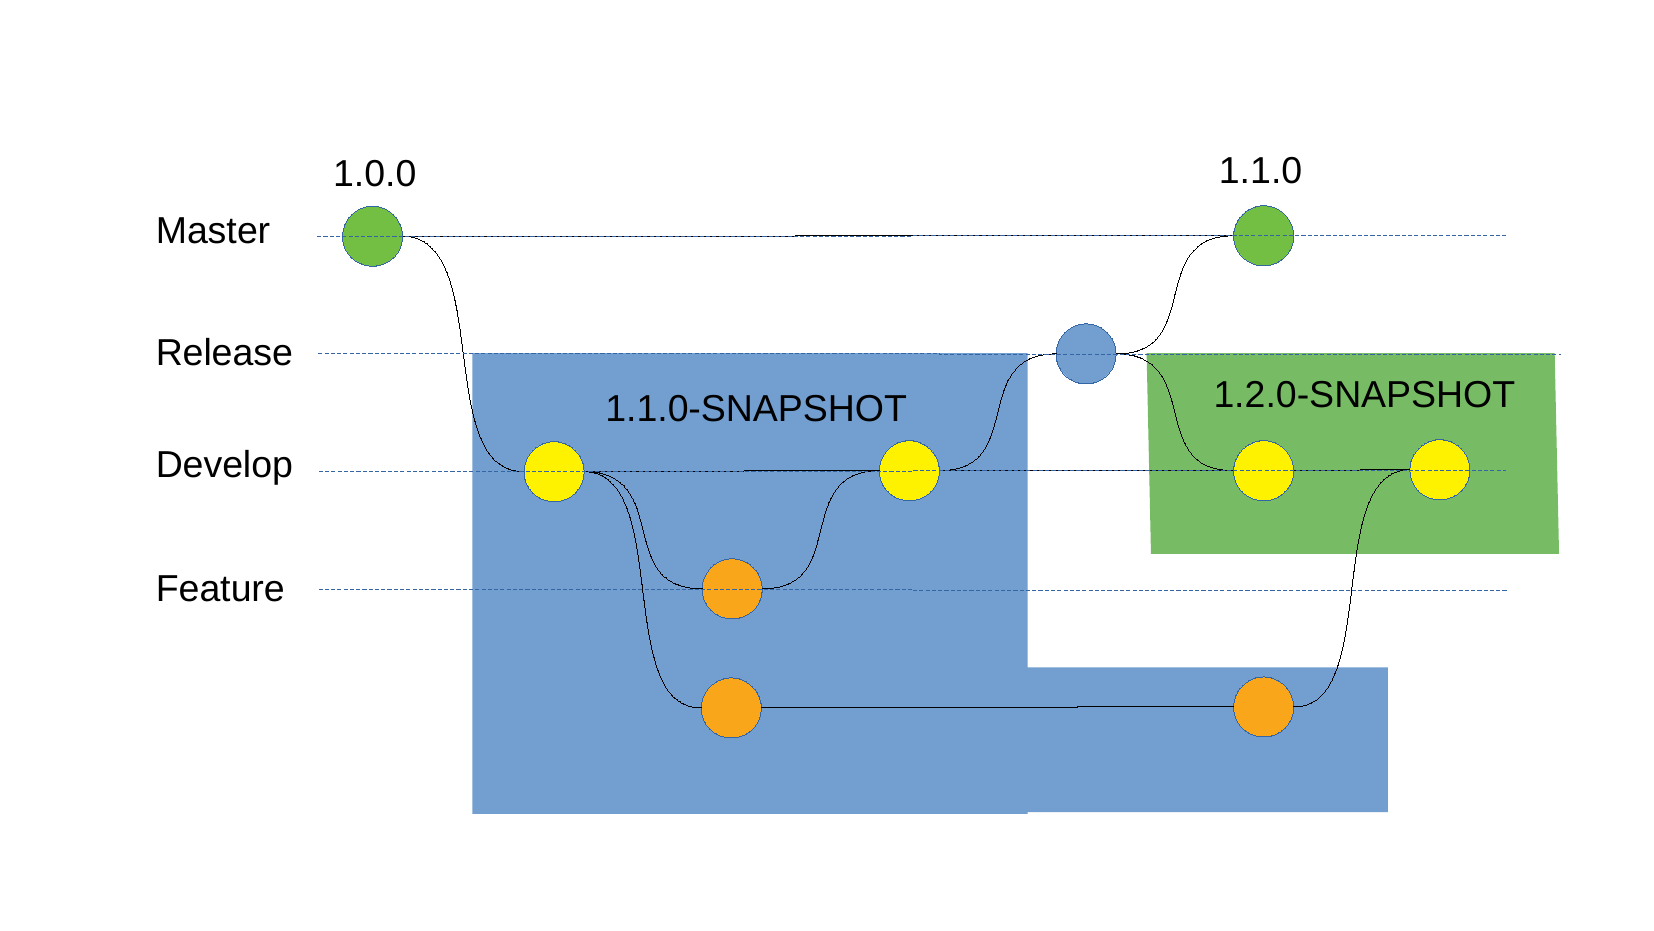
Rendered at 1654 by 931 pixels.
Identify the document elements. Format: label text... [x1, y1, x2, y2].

text_box Master [141, 201, 289, 259]
text_box [1056, 323, 1117, 384]
text_box 1.0.0 [318, 145, 437, 203]
text_box Develop [141, 435, 313, 493]
text_box Feature [141, 559, 313, 617]
text_box [1146, 353, 1560, 554]
text_box [472, 353, 1388, 814]
text_box [1233, 205, 1294, 266]
text_box Release [141, 323, 313, 381]
text_box [342, 206, 403, 267]
text_box 1.1.0 [1204, 141, 1323, 199]
text_box 1.2.0-SNAPSHOT [1198, 366, 1565, 423]
text_box 1.1.0-SNAPSHOT [590, 380, 957, 438]
